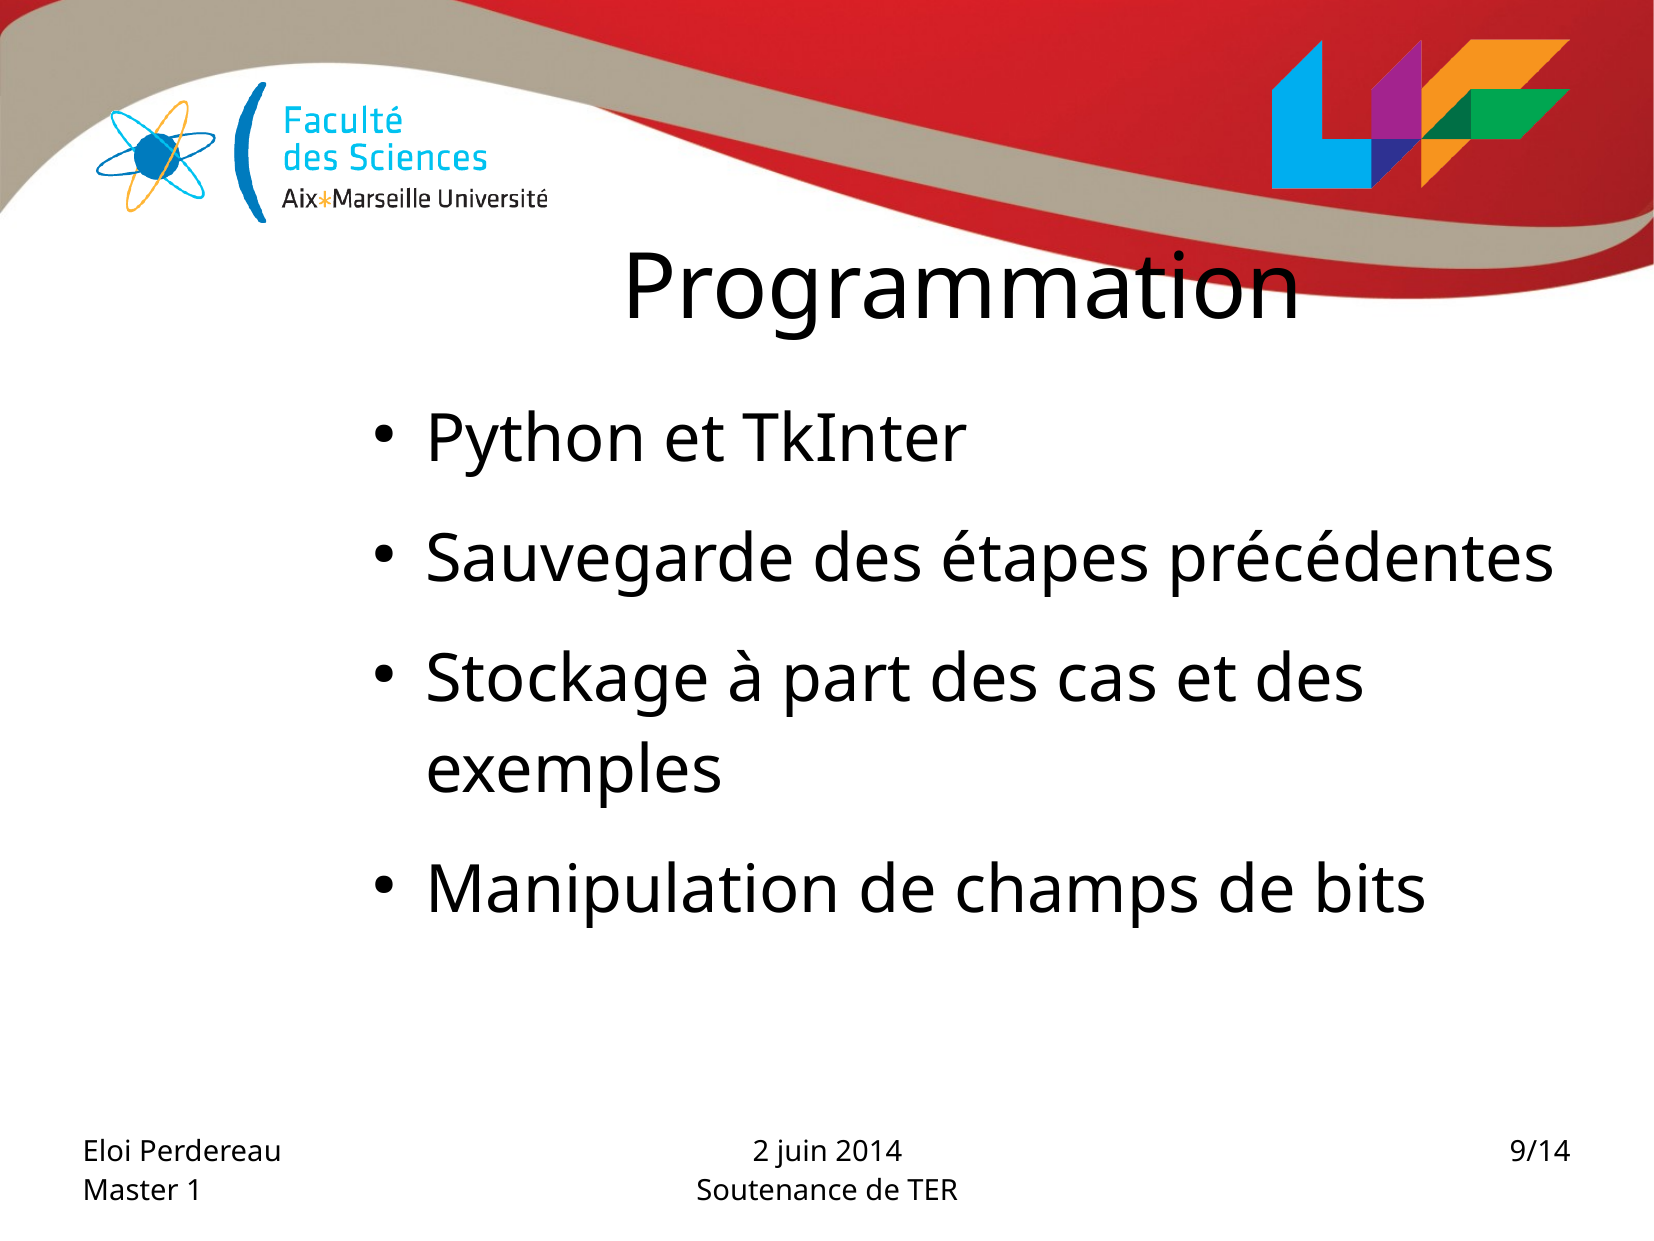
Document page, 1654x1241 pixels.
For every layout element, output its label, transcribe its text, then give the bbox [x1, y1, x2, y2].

picture [0, 0, 1654, 1241]
title Programmation [354, 212, 1571, 355]
list Python et TkInter Sauvegarde des étapes précédentes Stockage à part des cas et des exemples Manipulation de champs de bits [354, 389, 1571, 1109]
